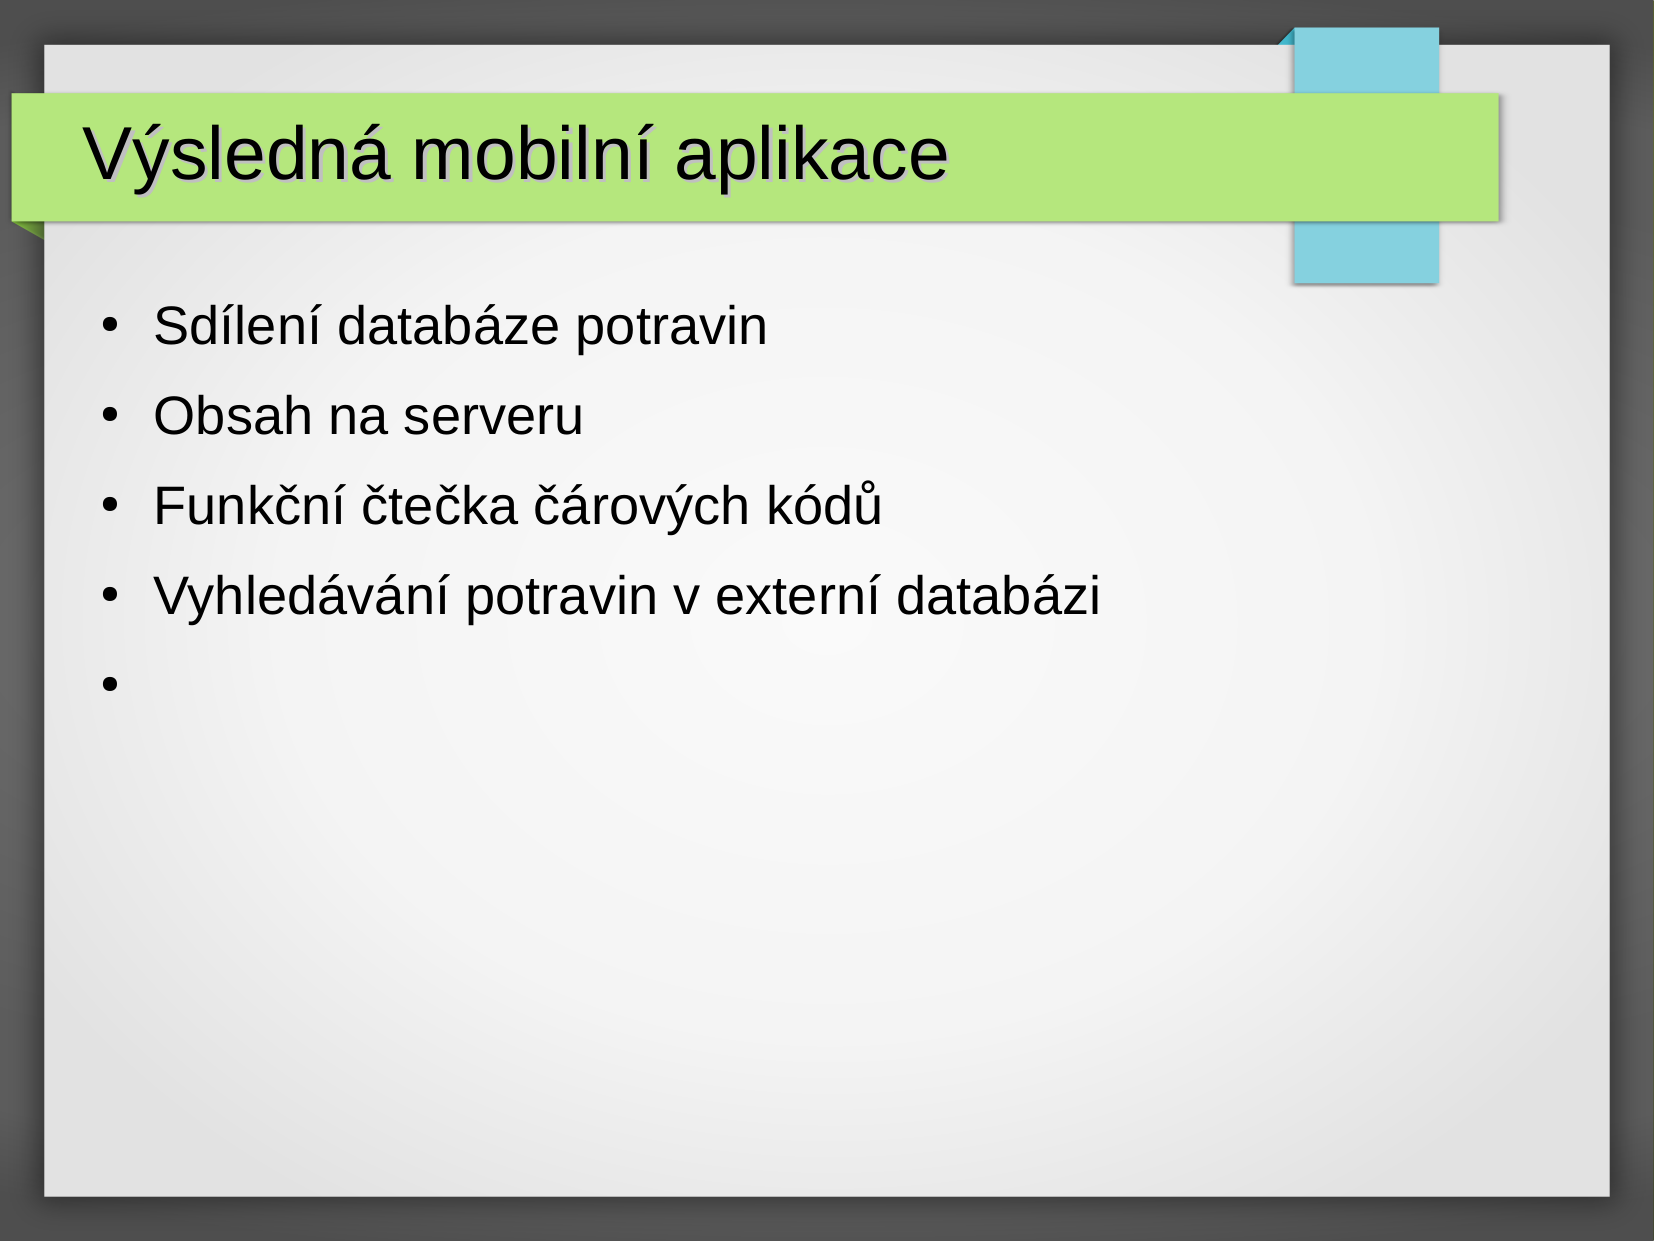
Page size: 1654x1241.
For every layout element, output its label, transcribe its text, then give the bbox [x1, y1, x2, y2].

picture [0, 0, 1654, 1241]
title Výsledná mobilní aplikace [82, 94, 1264, 213]
list Sdílení databáze potravin Obsah na serveru Funkční čtečka čárových kódů Vyhledávání potravin v externí databázi [82, 295, 1571, 1015]
